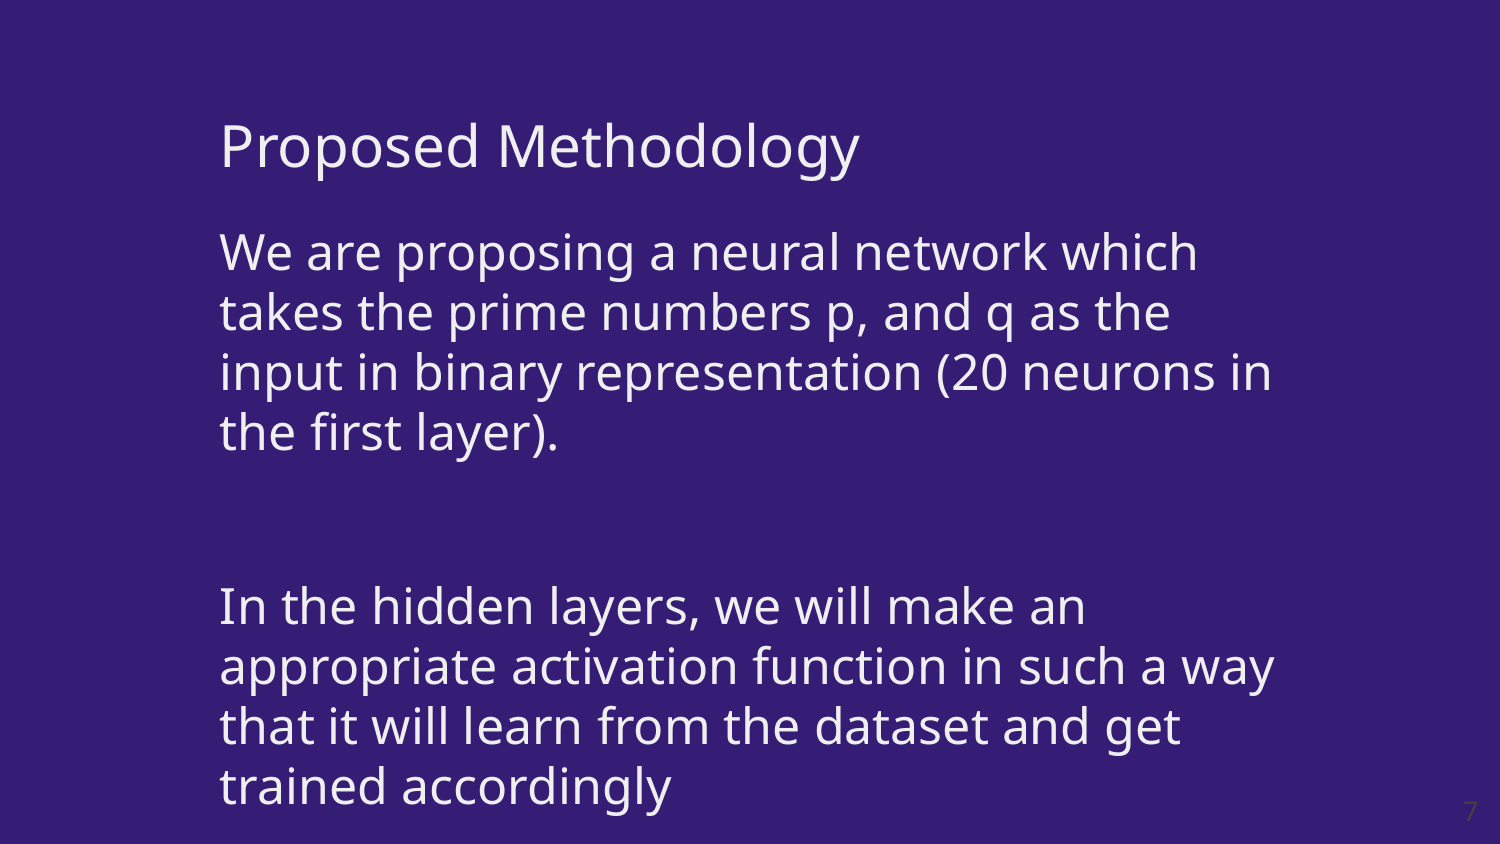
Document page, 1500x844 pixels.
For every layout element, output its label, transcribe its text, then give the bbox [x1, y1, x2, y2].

slide_number <number> [1403, 779, 1494, 844]
text_box Proposed Methodology [219, 73, 1420, 215]
text_box We are proposing a neural network which takes the prime numbers p, and q as the input in binary representation (20 neurons in the first layer). In the hidden layers, we will make an appropriate activation function in such a way that it will learn from the dataset and get trained accordingly [219, 220, 1300, 396]
